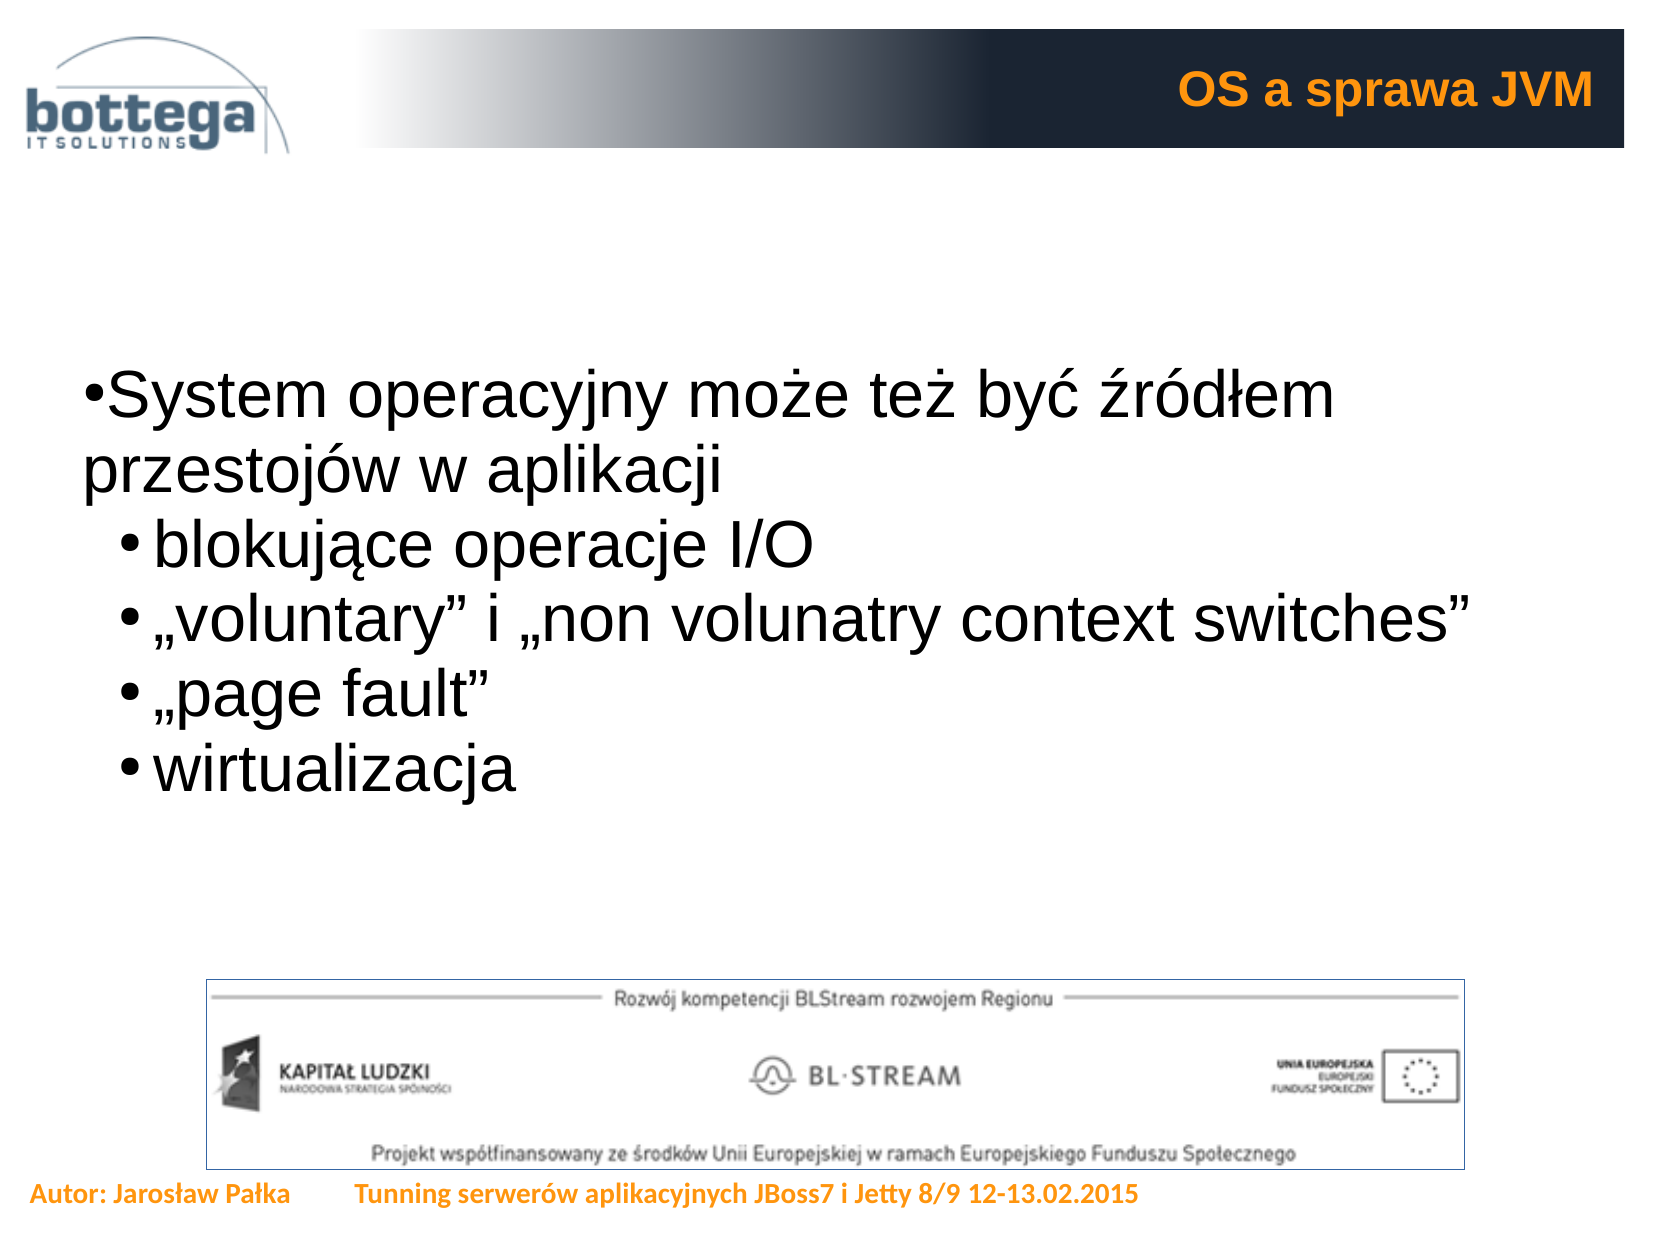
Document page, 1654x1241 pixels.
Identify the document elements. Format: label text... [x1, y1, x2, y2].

picture [17, 29, 296, 160]
subtitle System operacyjny może też być źródłem przestojów w aplikacji blokujące operacje I/O „voluntary” i „non volunatry context switches” „page fault” wirtualizacja [82, 172, 1571, 991]
picture [207, 991, 1464, 1169]
title OS a sprawa JVM [354, 29, 1625, 148]
